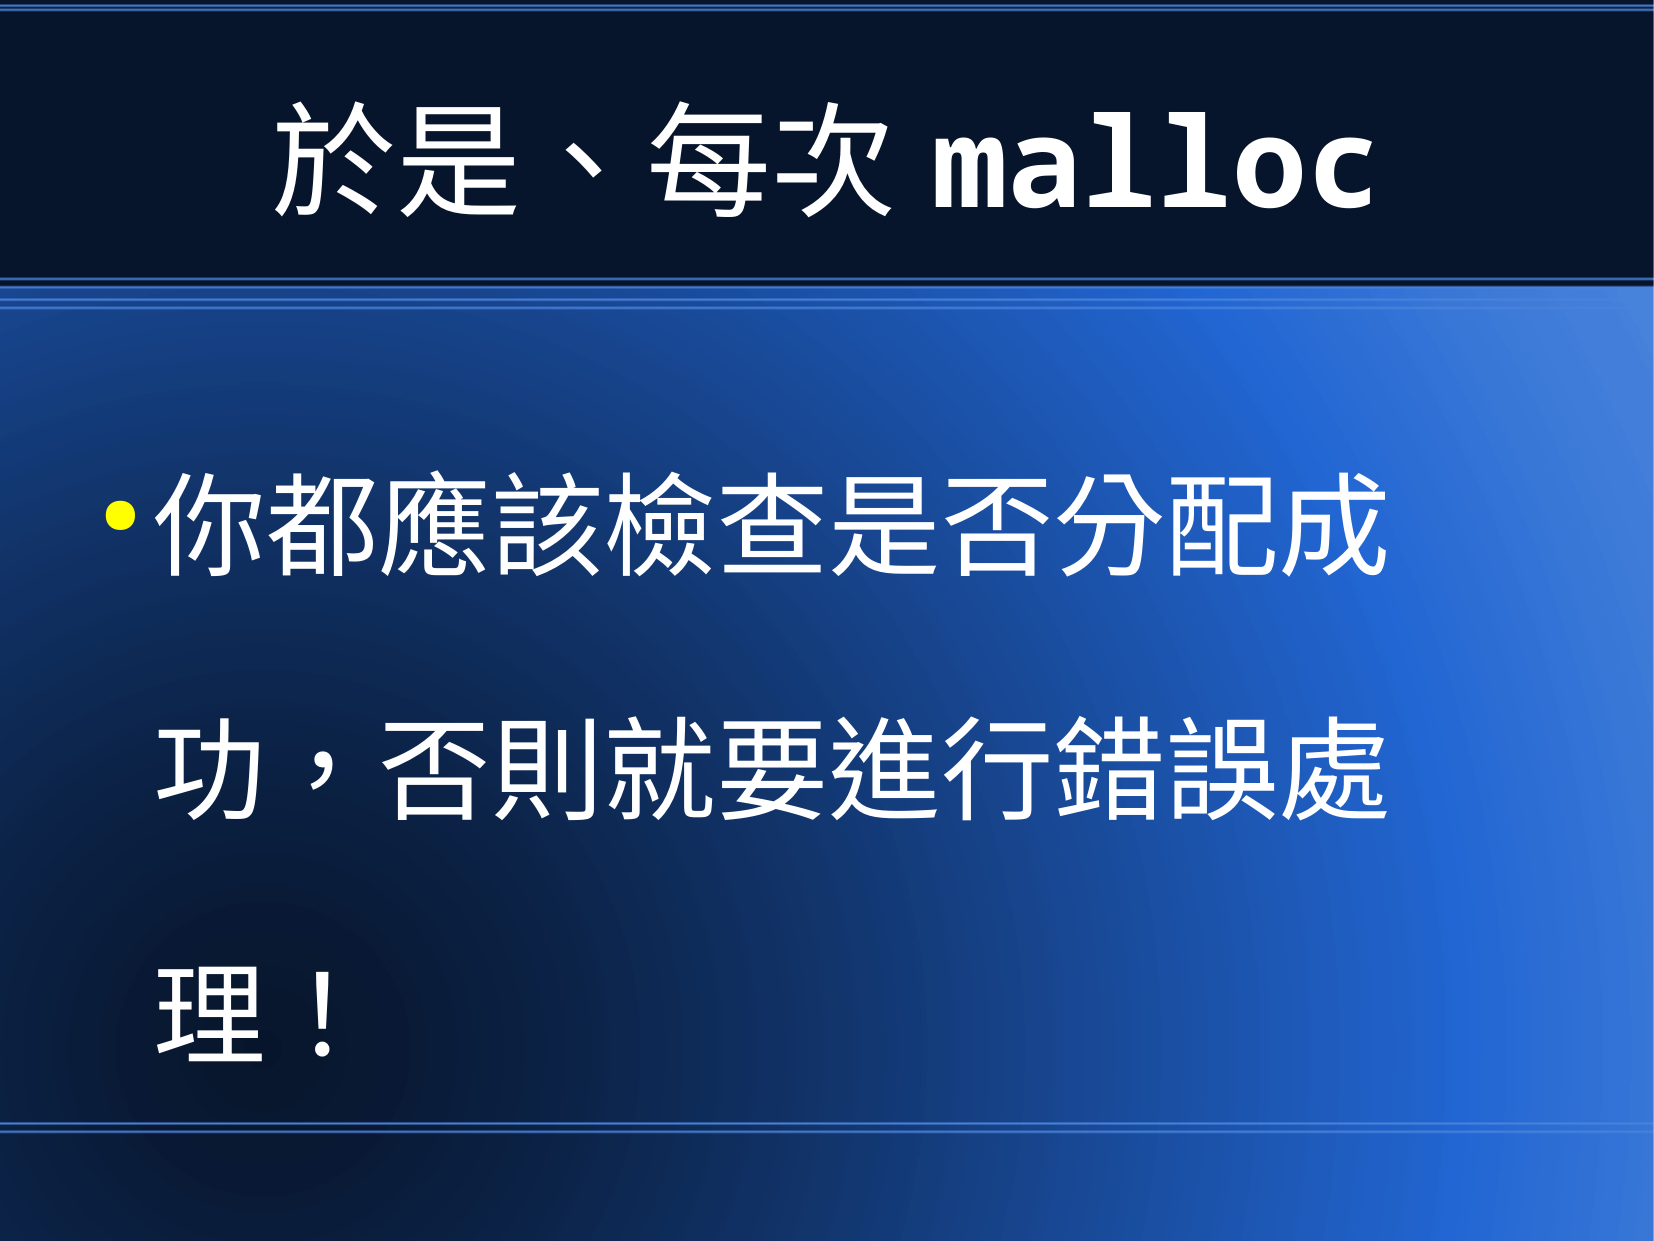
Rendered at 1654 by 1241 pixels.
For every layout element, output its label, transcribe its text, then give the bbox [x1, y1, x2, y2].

list 你都應該檢查是否分配成功，否則就要進行錯誤處理！ [82, 355, 1571, 1241]
title 於是、每次malloc [82, 49, 1571, 257]
picture [0, 0, 1654, 1241]
